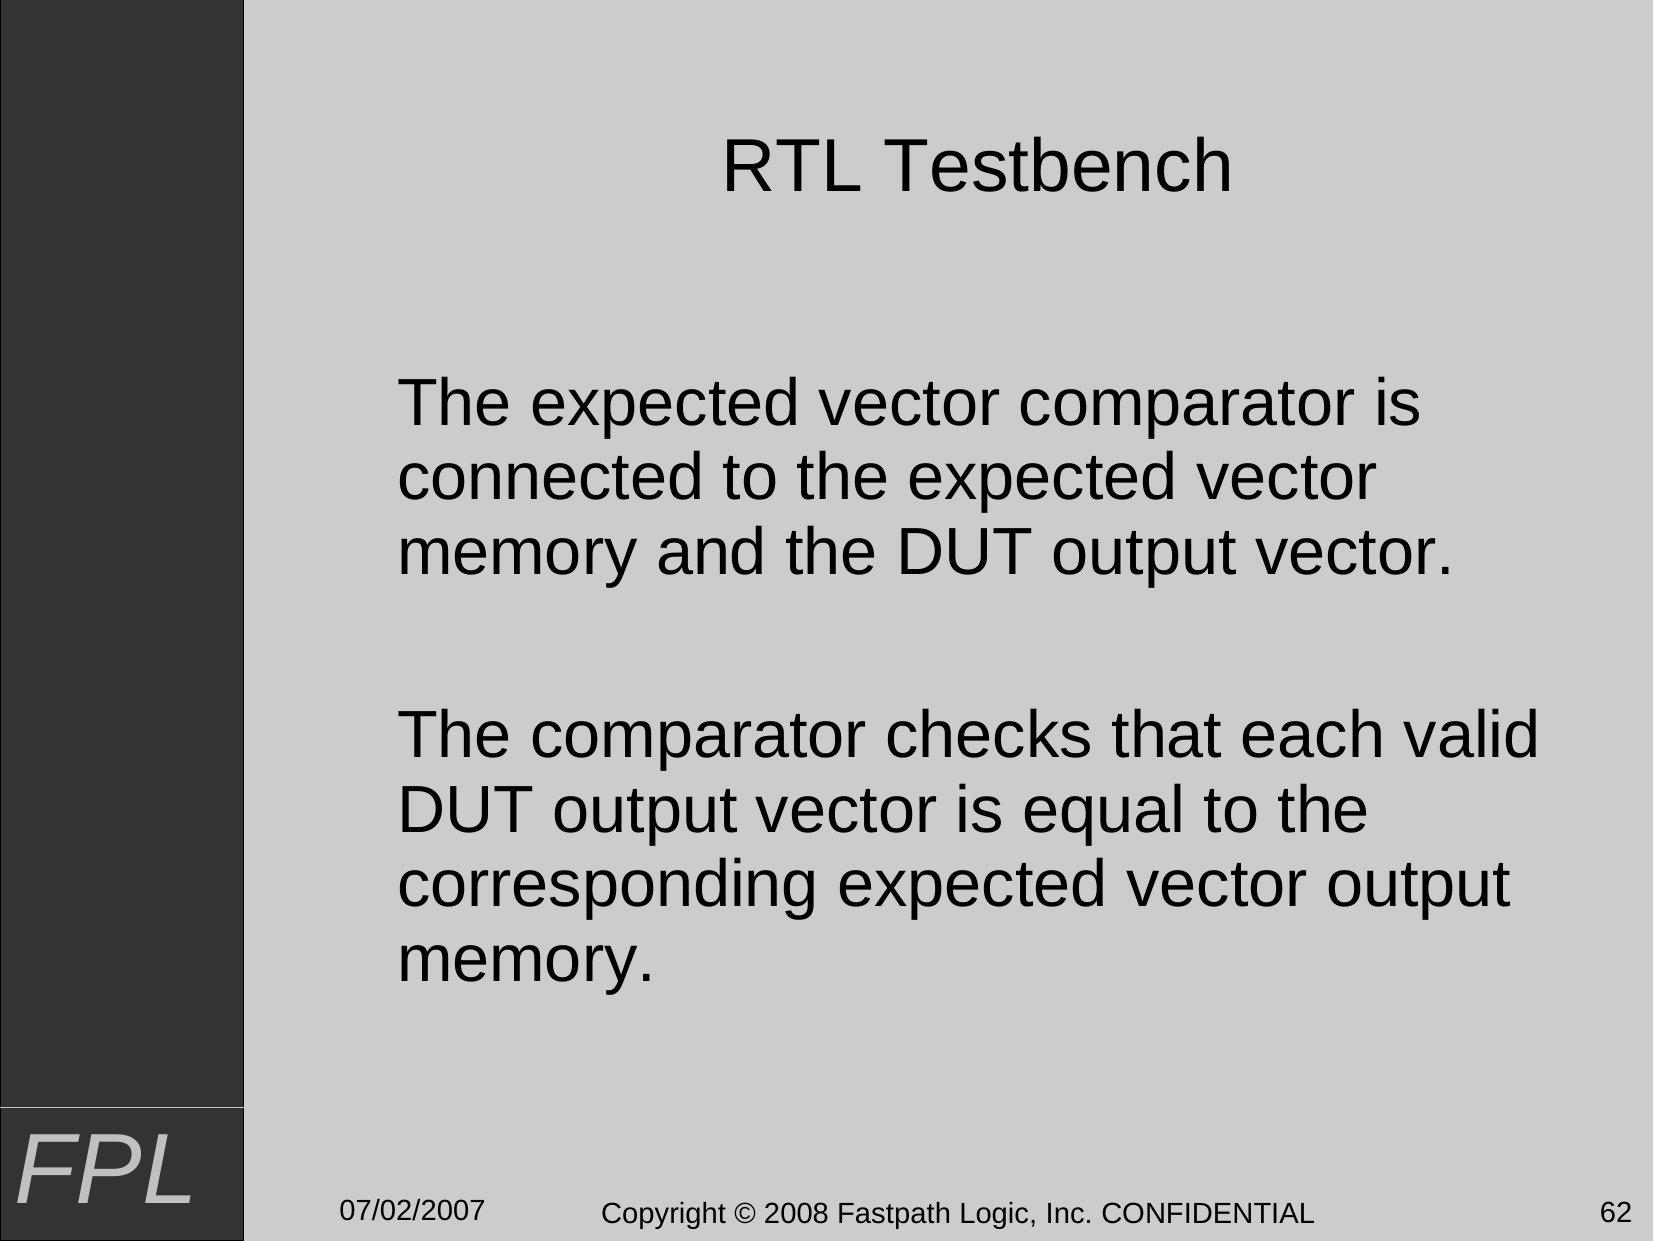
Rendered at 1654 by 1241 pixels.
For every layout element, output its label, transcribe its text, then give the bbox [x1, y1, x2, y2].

title RTL Testbench [426, 57, 1529, 254]
subtitle The expected vector comparator is connected to the expected vector memory and the DUT output vector. The comparator checks that each valid DUT output vector is equal to the corresponding expected vector output memory. [322, 254, 1634, 1198]
